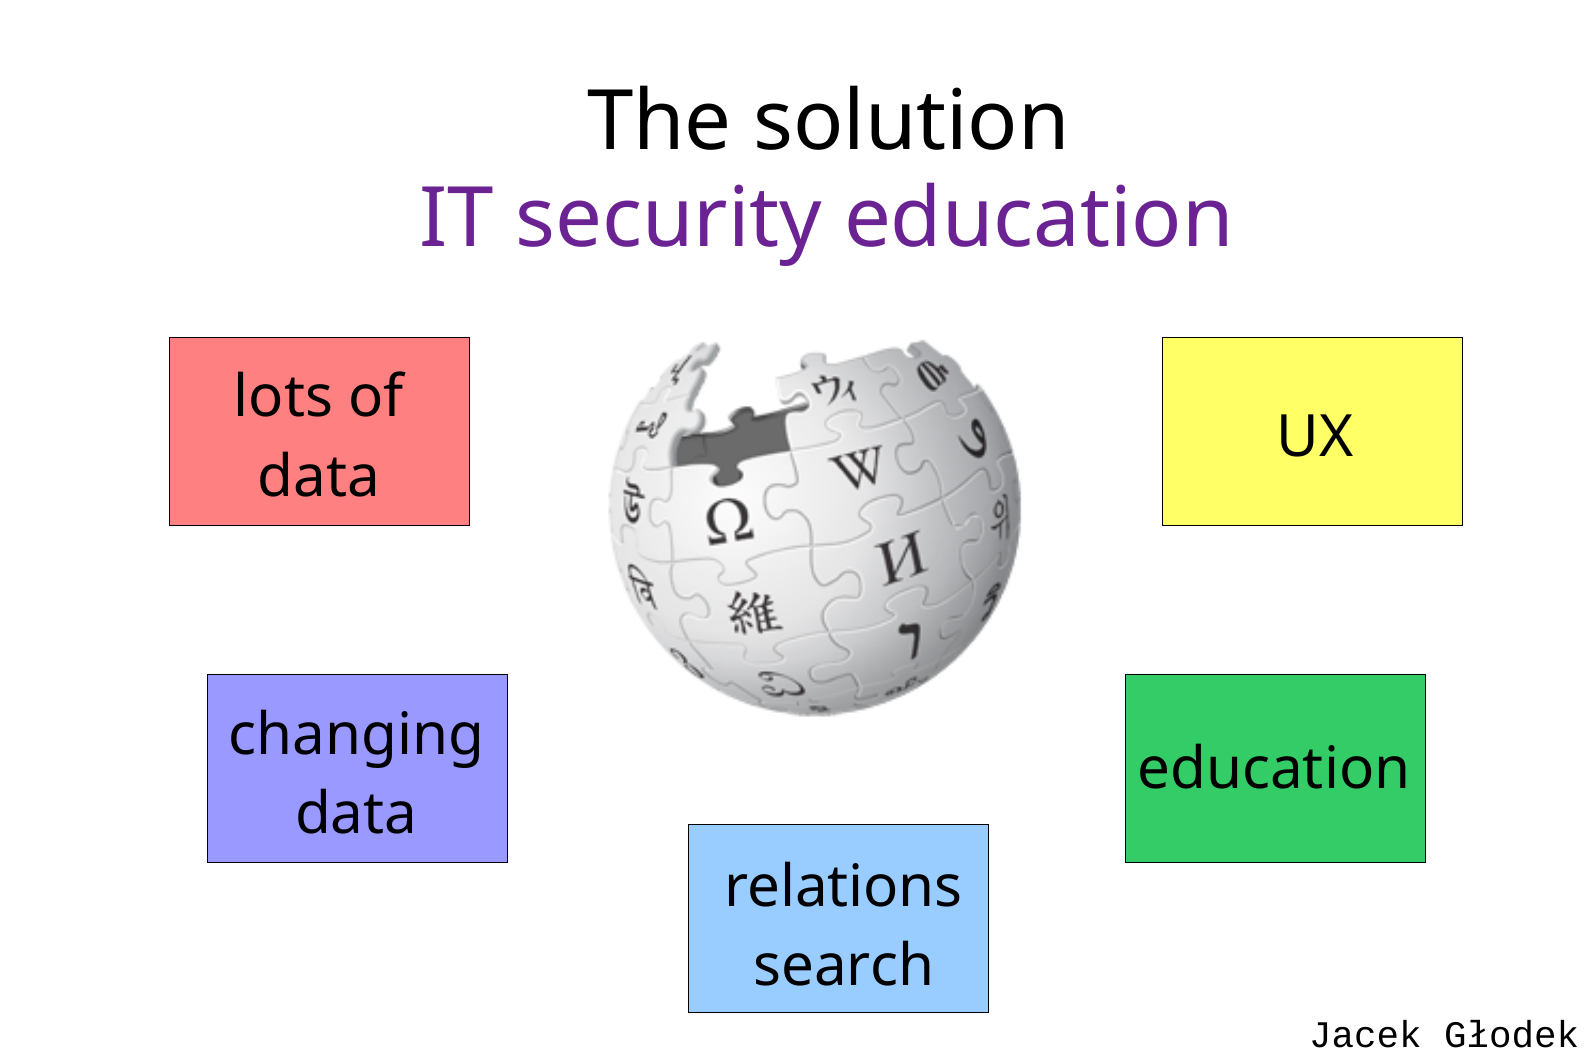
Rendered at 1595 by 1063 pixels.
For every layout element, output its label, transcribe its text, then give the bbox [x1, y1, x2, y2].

text_box lots of data [150, 347, 488, 526]
text_box Jacek Głodek [1294, 1008, 1595, 1063]
text_box [1162, 337, 1463, 526]
text_box IT security education [321, 150, 1333, 328]
text_box relations search [637, 836, 1051, 995]
text_box changing data [187, 684, 526, 863]
text_box UX [1183, 386, 1447, 500]
picture [605, 313, 1049, 747]
text_box [688, 995, 989, 1013]
text_box [1125, 805, 1426, 863]
text_box [169, 337, 470, 347]
text_box [688, 824, 989, 836]
text_box [1125, 674, 1426, 718]
text_box [207, 674, 508, 684]
text_box The solution [323, 53, 1335, 170]
text_box education [1067, 718, 1481, 805]
